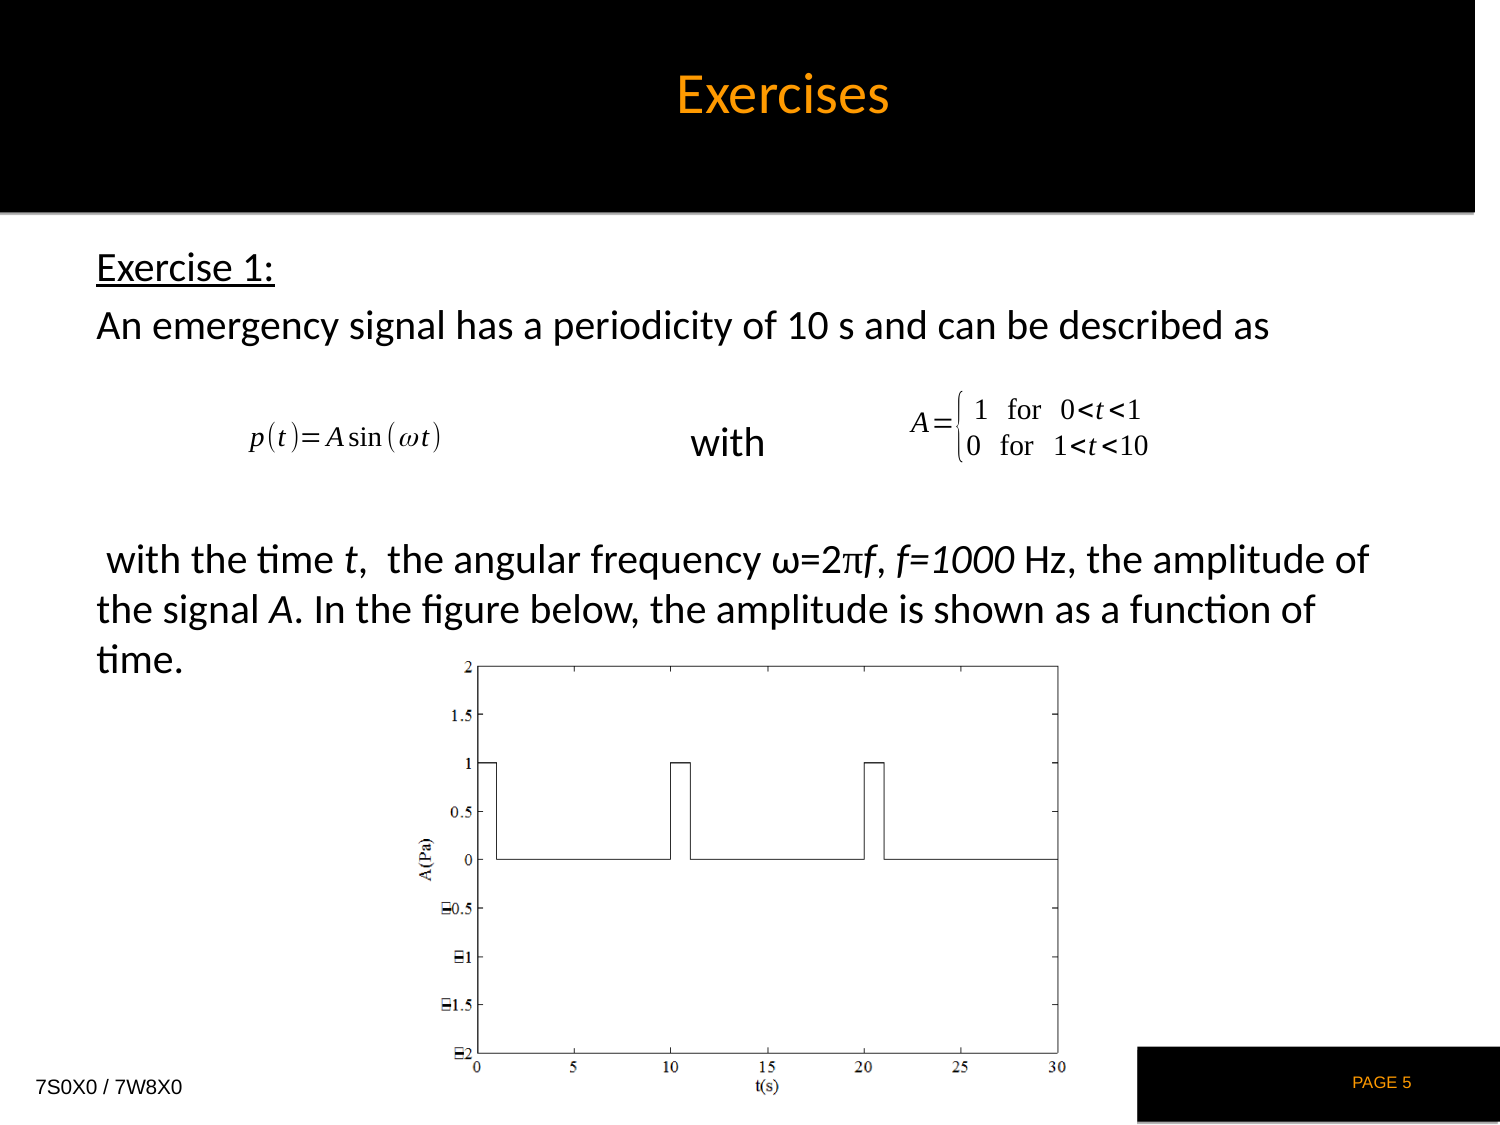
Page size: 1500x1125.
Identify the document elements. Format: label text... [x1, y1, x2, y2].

list Exercise 1: An emergency signal has a periodicity of 10 s and can be described as with with the time t, the angular frequency ω=2πf, f=1000 Hz, the amplitude of the signal A. In the figure below, the amplitude is shown as a function of time. [81, 232, 1394, 707]
text_box PAGE 5 [1352, 1066, 1453, 1098]
chart [239, 419, 450, 455]
text_box [1137, 1046, 1500, 1122]
text_box [0, 0, 1475, 213]
text_box - [426, 875, 488, 940]
picture [417, 659, 1072, 1098]
chart [900, 389, 1159, 465]
text_box 7S0X0 / 7W8X0 [35, 1070, 626, 1102]
text_box - [439, 1019, 500, 1083]
text_box Exercises [125, 48, 1442, 200]
text_box - [438, 923, 500, 988]
text_box - [426, 971, 488, 1035]
